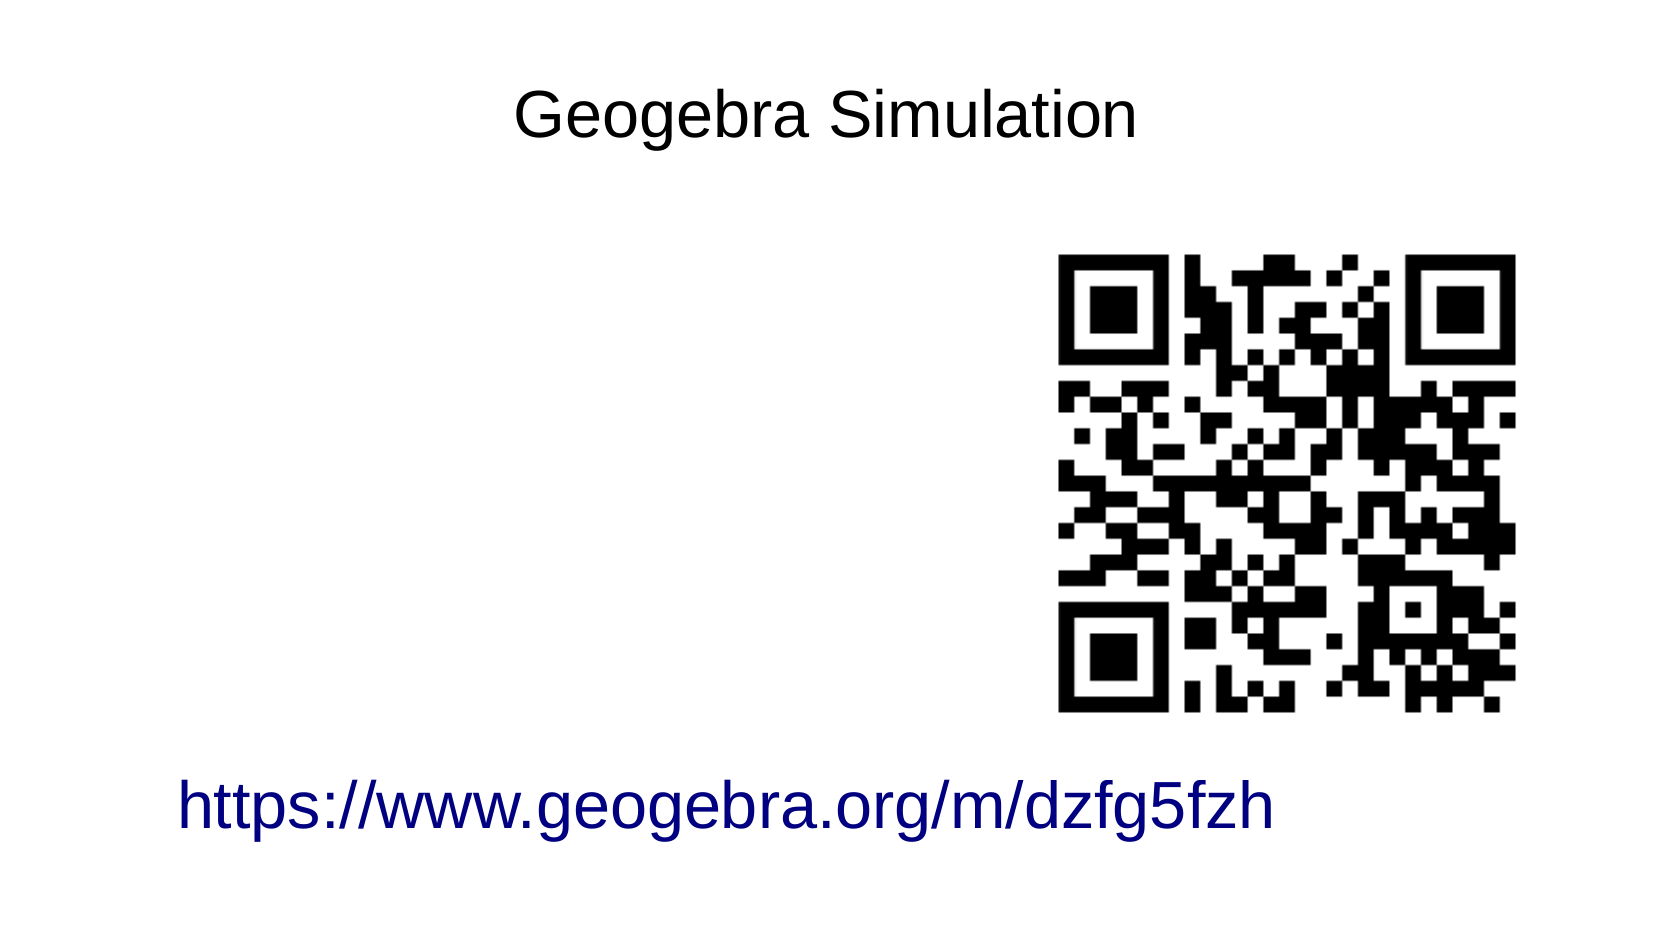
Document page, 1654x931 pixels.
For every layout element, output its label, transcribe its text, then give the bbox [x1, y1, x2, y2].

picture [992, 188, 1583, 780]
title Geogebra Simulation [82, 37, 1571, 193]
list https://www.geogebra.org/m/dzfg5fzh [106, 767, 1312, 930]
